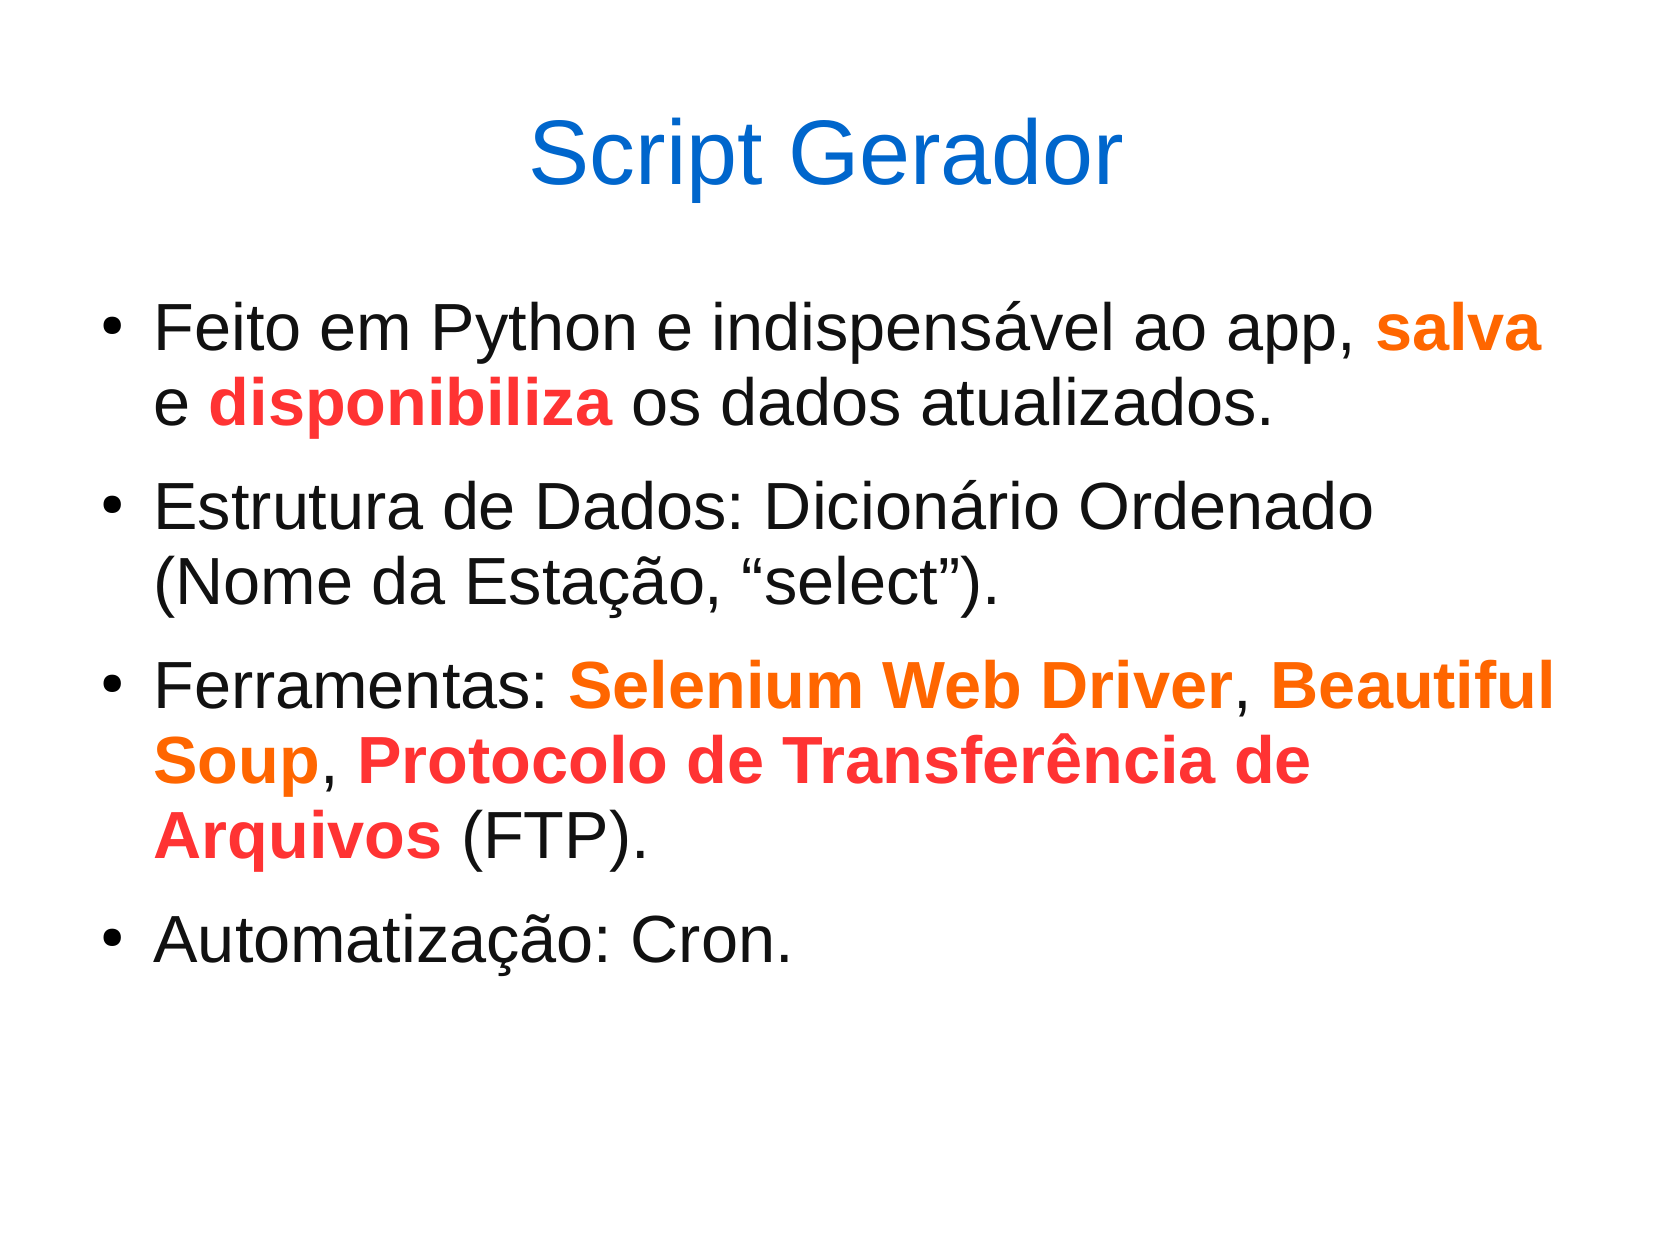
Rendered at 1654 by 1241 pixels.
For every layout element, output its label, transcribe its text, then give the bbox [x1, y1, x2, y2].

list Feito em Python e indispensável ao app, salva e disponibiliza os dados atualizados. Estrutura de Dados: Dicionário Ordenado (Nome da Estação, “select”). Ferramentas: Selenium Web Driver, Beautiful Soup, Protocolo de Transferência de Arquivos (FTP). Automatização: Cron. [82, 290, 1571, 1052]
title Script Gerador [82, 49, 1571, 257]
